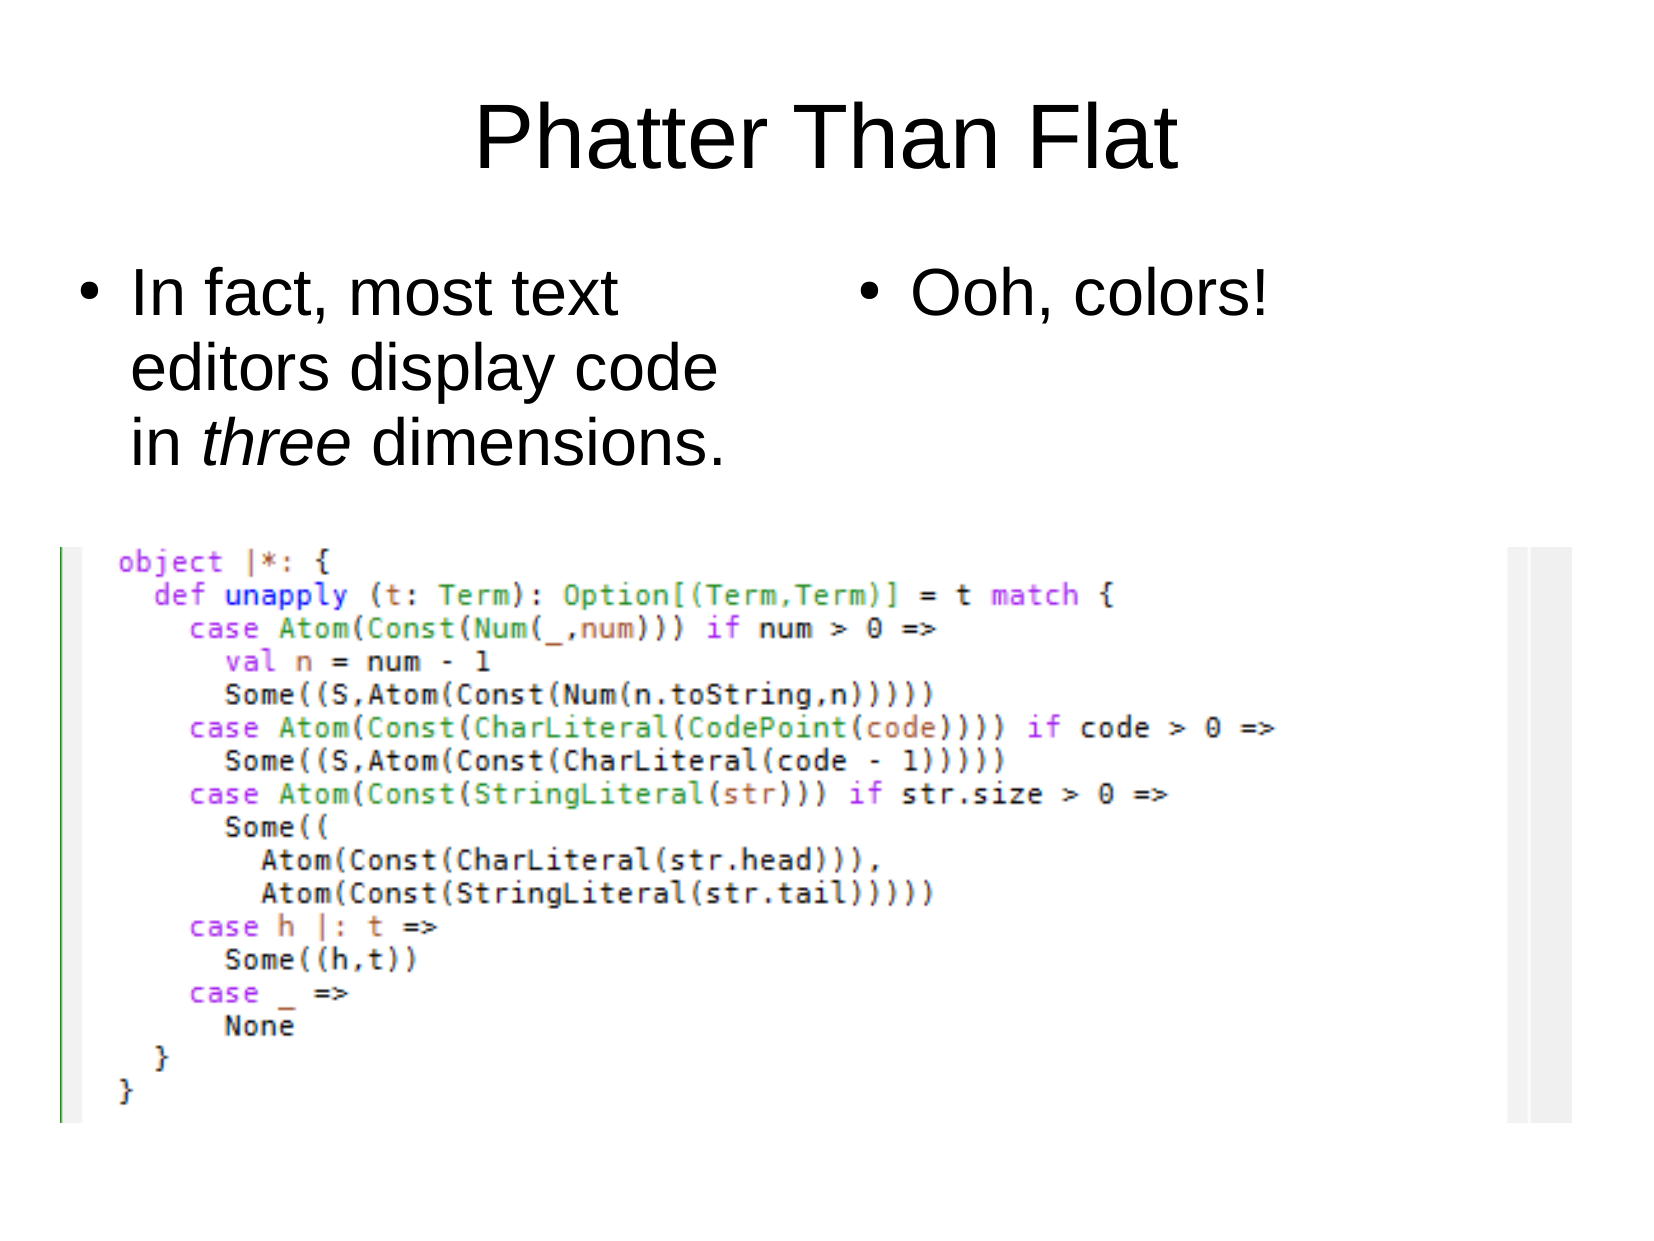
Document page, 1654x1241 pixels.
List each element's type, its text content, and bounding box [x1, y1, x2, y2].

list Ooh, colors! [840, 255, 1567, 505]
picture [60, 547, 1572, 1123]
list In fact, most text editors display code in three dimensions. [60, 255, 787, 505]
title Phatter Than Flat [82, 49, 1571, 226]
